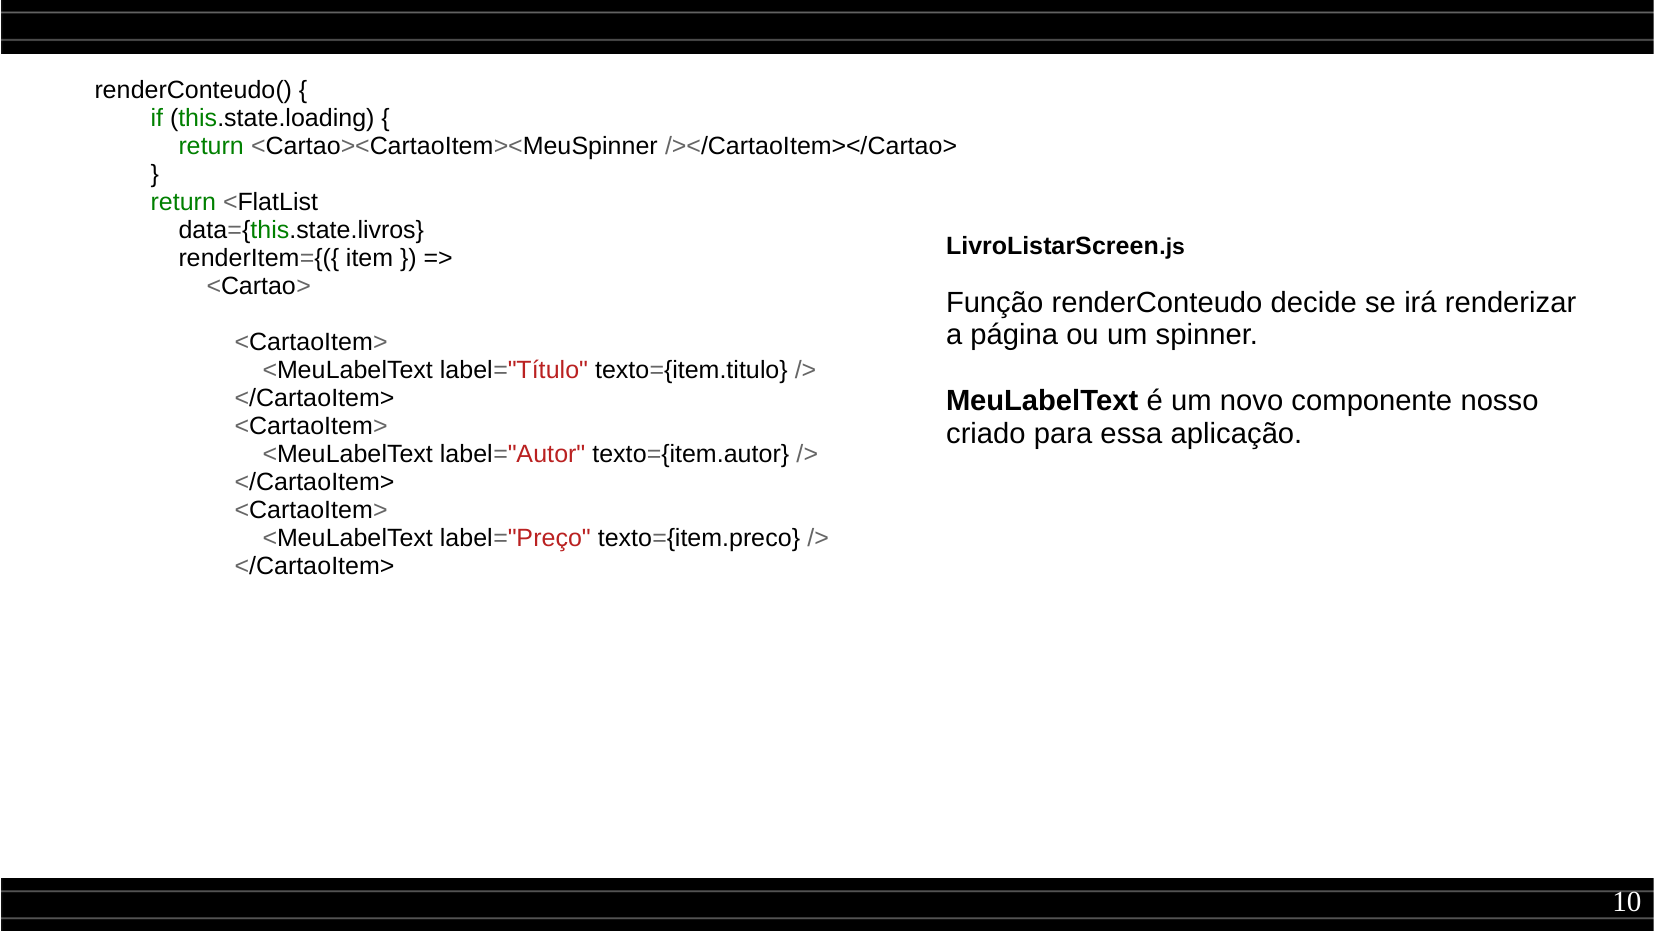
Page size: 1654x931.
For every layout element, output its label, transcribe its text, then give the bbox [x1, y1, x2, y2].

text_box LivroListarScreen.js Função renderConteudo decide se irá renderizar a página ou um spinner. MeuLabelText é um novo componente nosso criado para essa aplicação. [931, 224, 1595, 496]
text_box renderConteudo() { if (this.state.loading) { return <Cartao><CartaoItem><MeuSpinner /></CartaoItem></Cartao> } return <FlatList data={this.state.livros} renderItem={({ item }) => <Cartao> <CartaoItem> <MeuLabelText label="Título" texto={item.titulo} /> </CartaoItem> <CartaoItem> <MeuLabelText label="Autor" texto={item.autor} /> </CartaoItem> <CartaoItem> <MeuLabelText label="Preço" texto={item.preco} /> </CartaoItem> [79, 68, 1523, 615]
picture [1, 0, 1654, 54]
picture [1, 878, 1654, 931]
